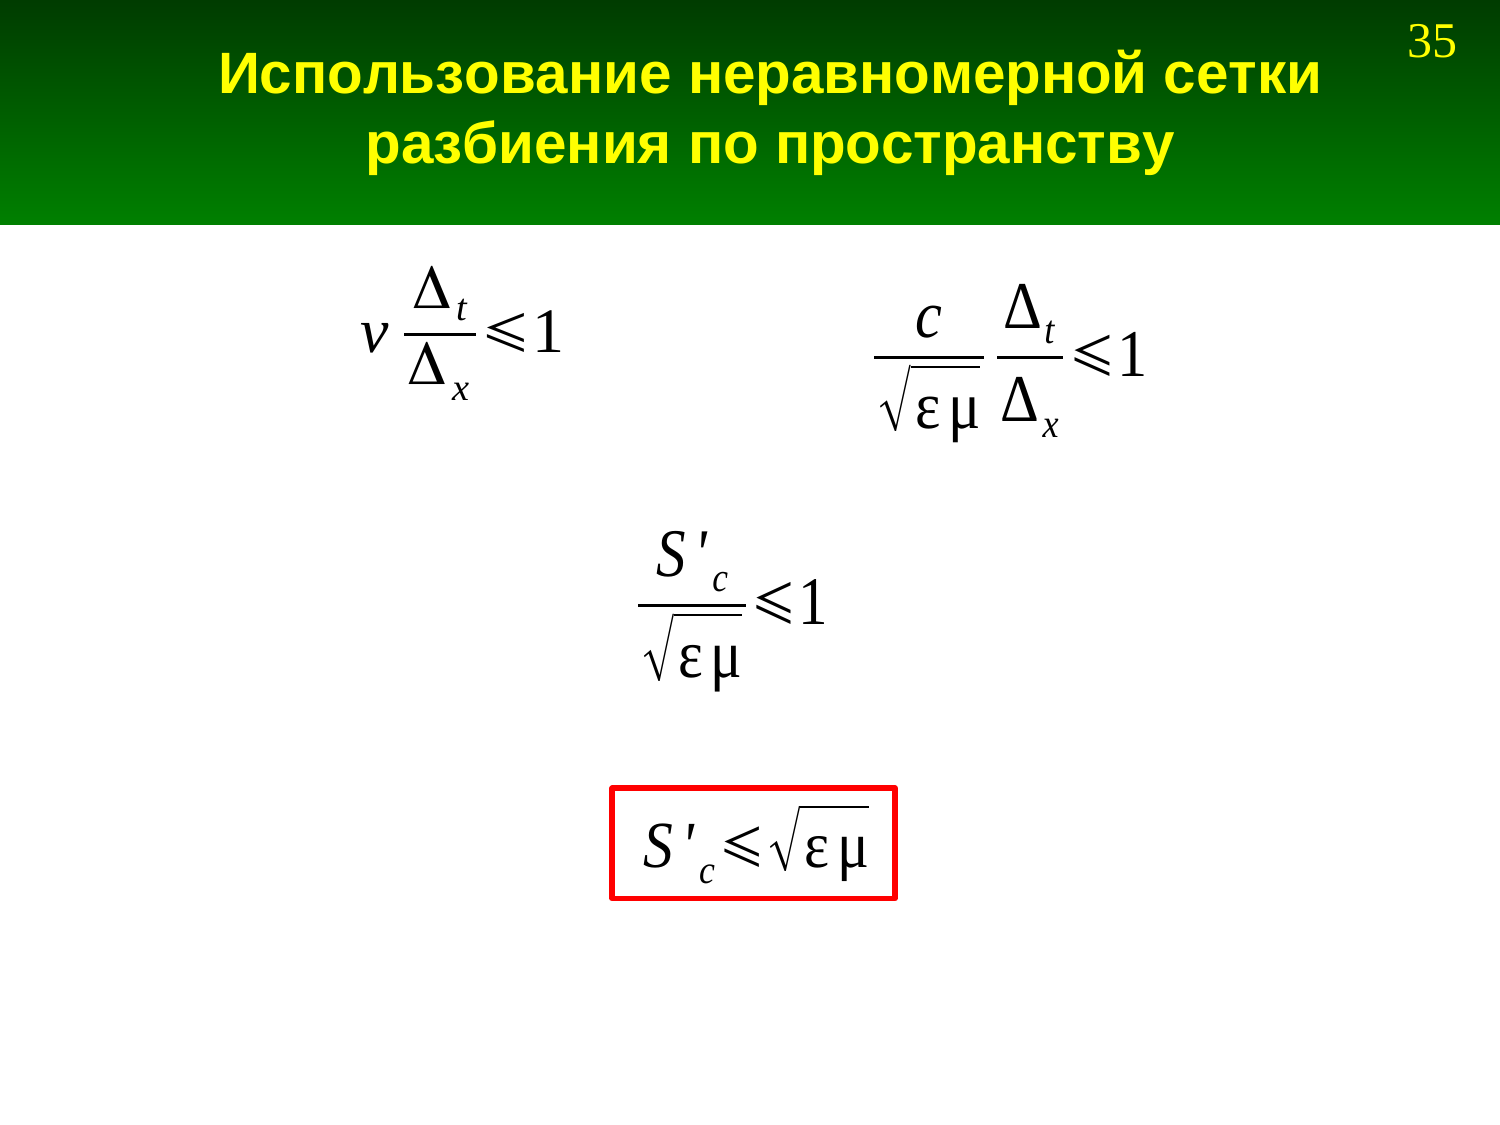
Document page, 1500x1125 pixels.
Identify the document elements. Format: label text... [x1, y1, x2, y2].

chart [343, 261, 580, 408]
chart [846, 268, 1173, 446]
title Использование неравномерной сетки разбиения по пространству [100, 7, 1441, 204]
chart [616, 802, 892, 892]
chart [610, 515, 853, 693]
